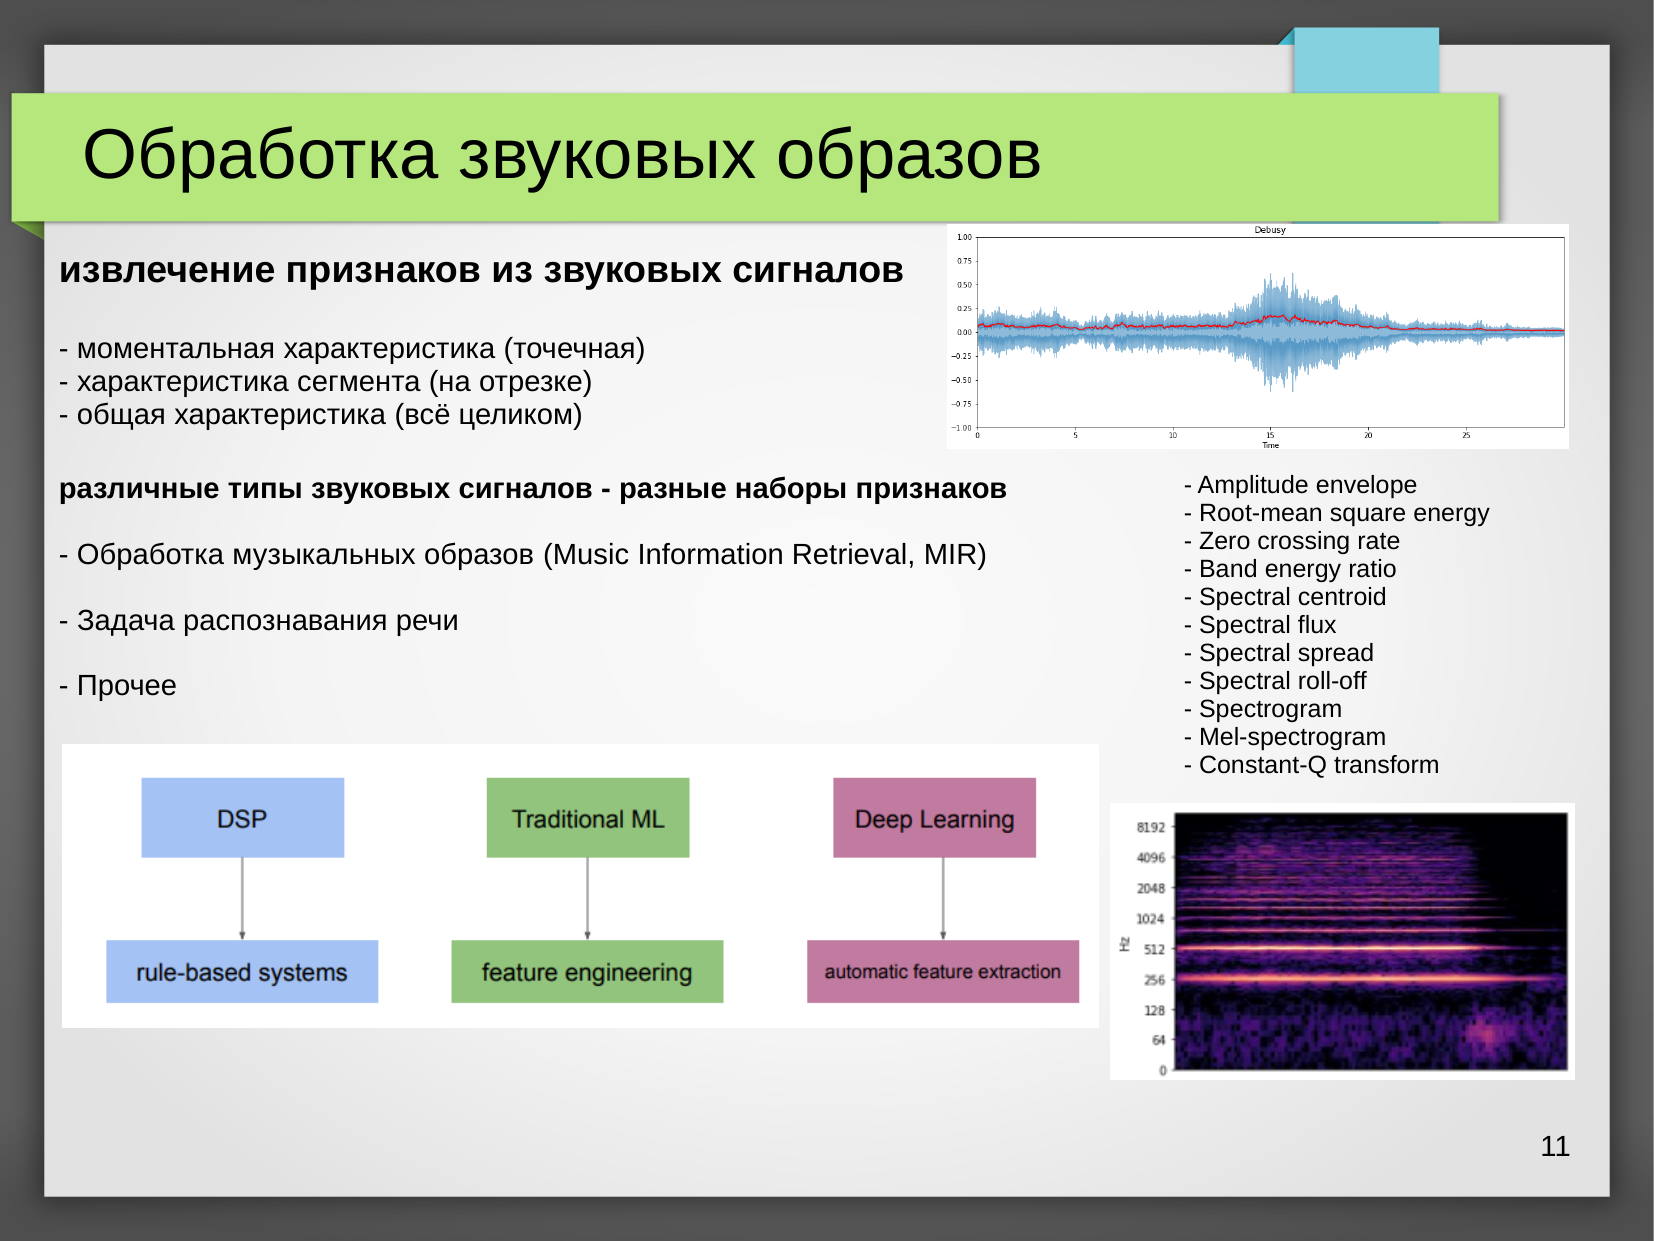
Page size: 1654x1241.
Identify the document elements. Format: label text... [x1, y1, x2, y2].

text_box - Amplitude envelope - Root-mean square energy - Zero crossing rate - Band energy ratio - Spectral centroid - Spectral flux - Spectral spread - Spectral roll-off - Spectrogram - Mel-spectrogram - Constant-Q transform [1169, 463, 1571, 792]
title Обработка звуковых образов [82, 114, 1406, 194]
picture [0, 0, 1654, 1241]
text_box извлечение признаков из звуковых сигналов - моментальная характеристика (точечная) - характеристика сегмента (на отрезке) - общая характеристика (всё целиком) различные типы звуковых сигналов - разные наборы признаков - Обработка музыкальных образов (Music Information Retrieval, MIR) - Задача распознавания речи - Прочее [59, 248, 1063, 702]
